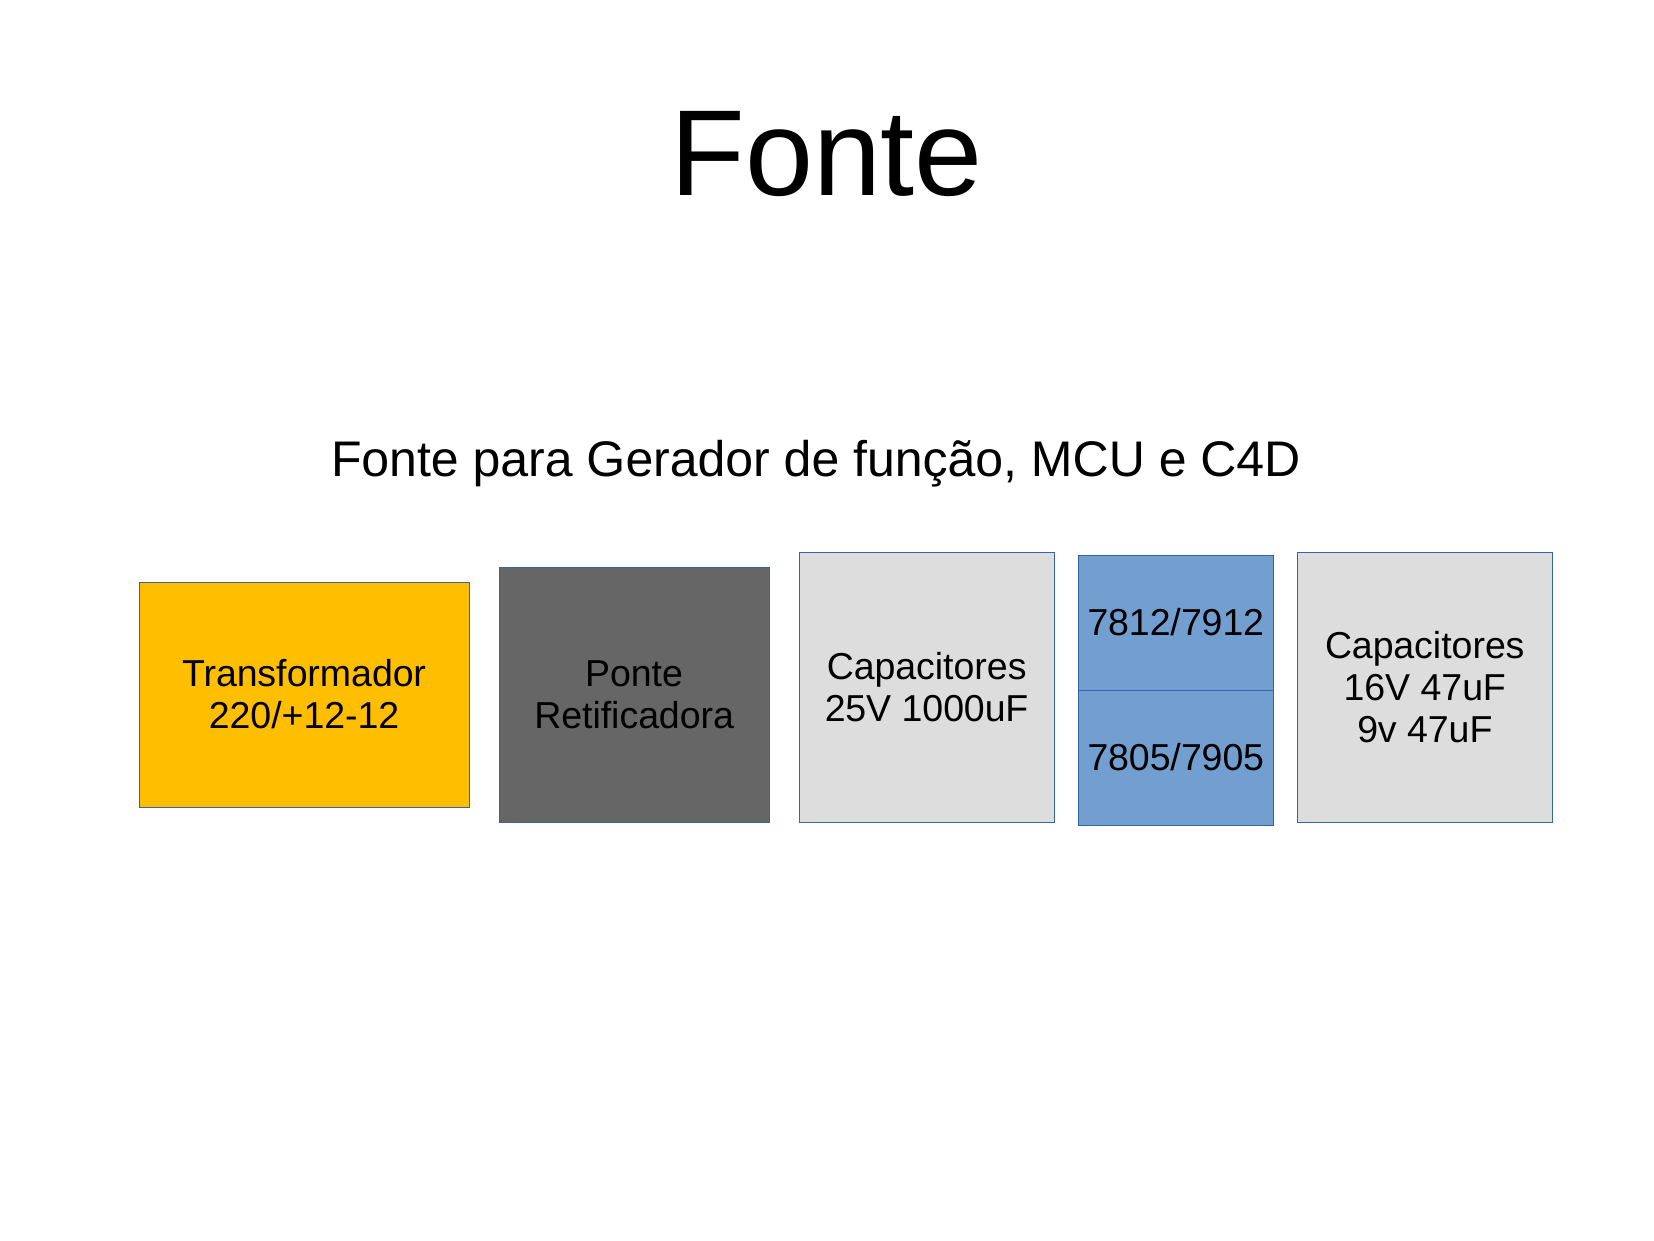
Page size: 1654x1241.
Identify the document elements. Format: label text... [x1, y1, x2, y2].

title Fonte para Gerador de função, MCU e C4D [71, 399, 1561, 520]
text_box Capacitores 25V 1000uF [799, 552, 1055, 823]
text_box Capacitores 16V 47uF 9v 47uF [1297, 552, 1553, 823]
text_box Transformador 220/+12-12 [139, 582, 470, 808]
text_box 7805/7905 [1078, 690, 1274, 826]
text_box 7812/7912 [1078, 555, 1274, 690]
text_box Ponte Retificadora [499, 567, 770, 823]
title Fonte [82, 49, 1571, 257]
